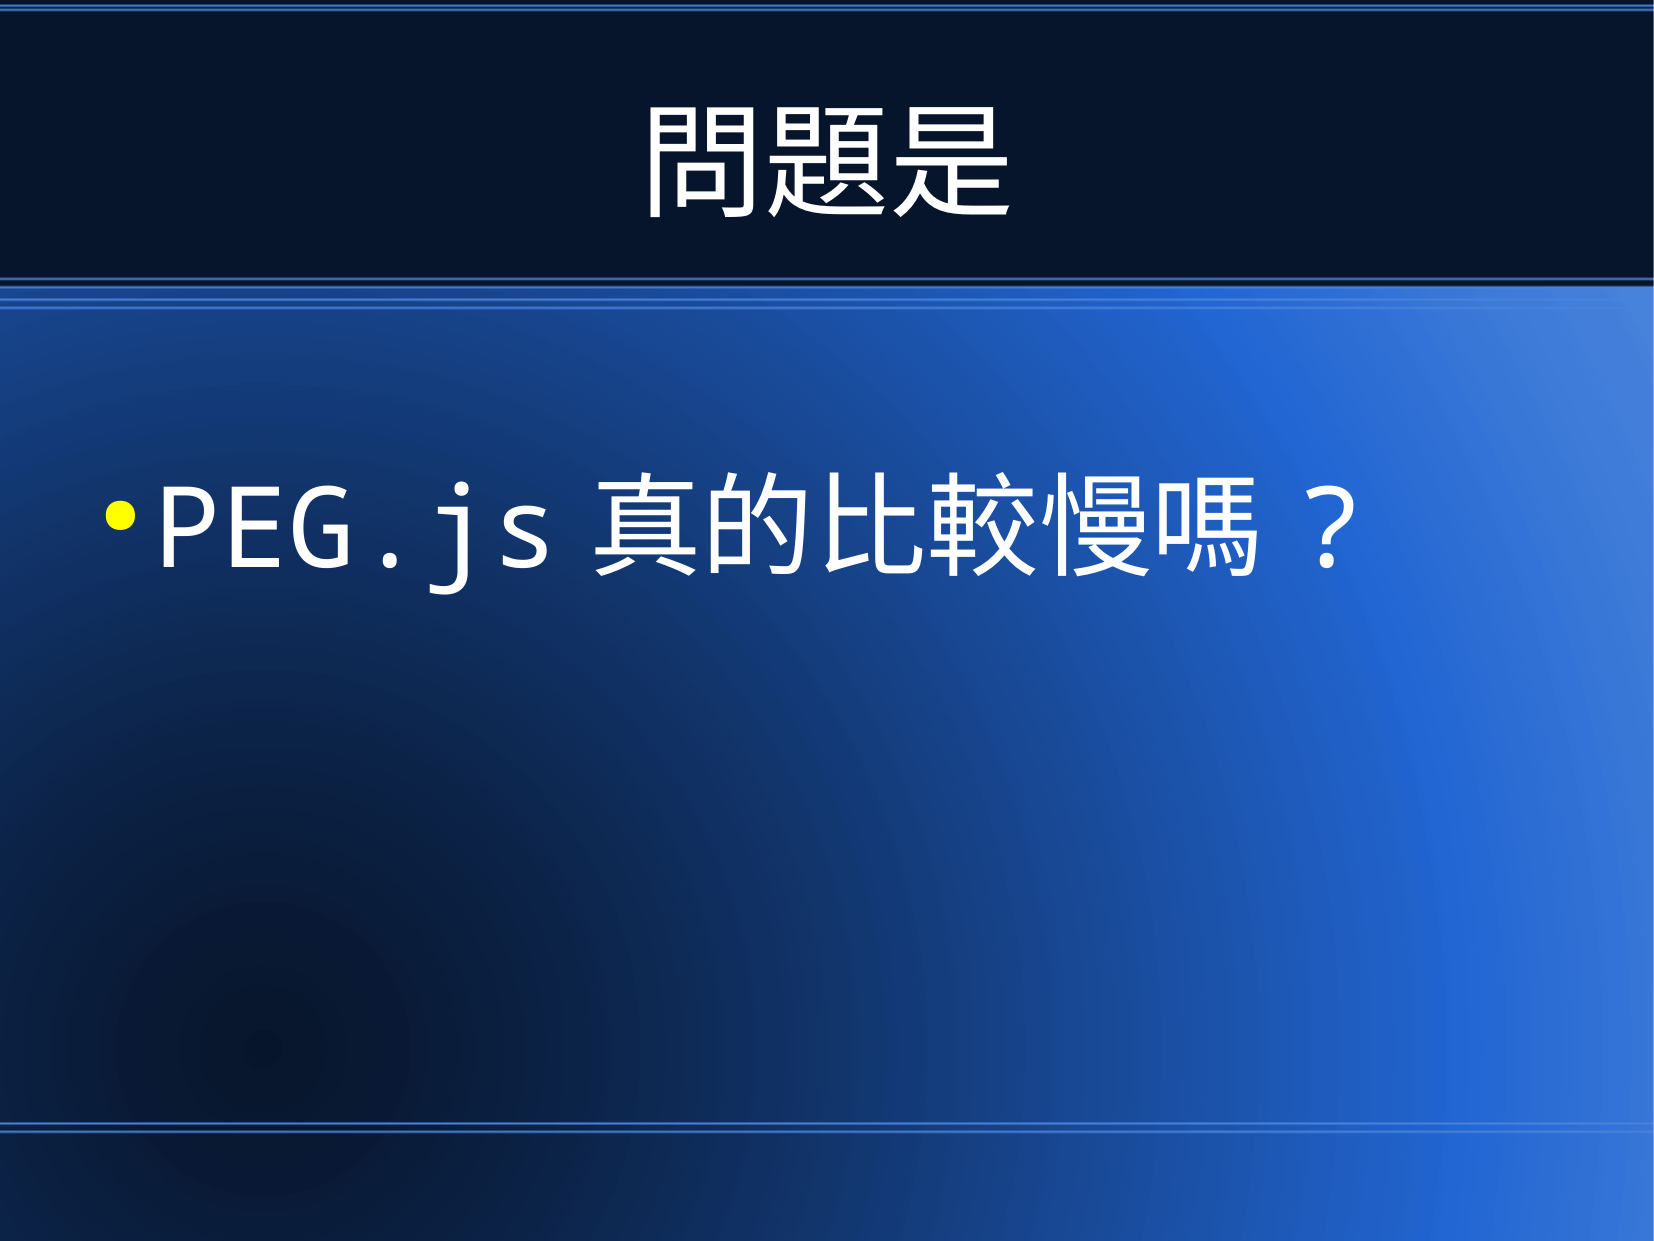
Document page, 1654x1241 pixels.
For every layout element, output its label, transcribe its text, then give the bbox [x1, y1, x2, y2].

title 問題是 [82, 49, 1571, 257]
picture [0, 0, 1654, 1241]
list PEG.js真的比較慢嗎? [82, 355, 1571, 1241]
